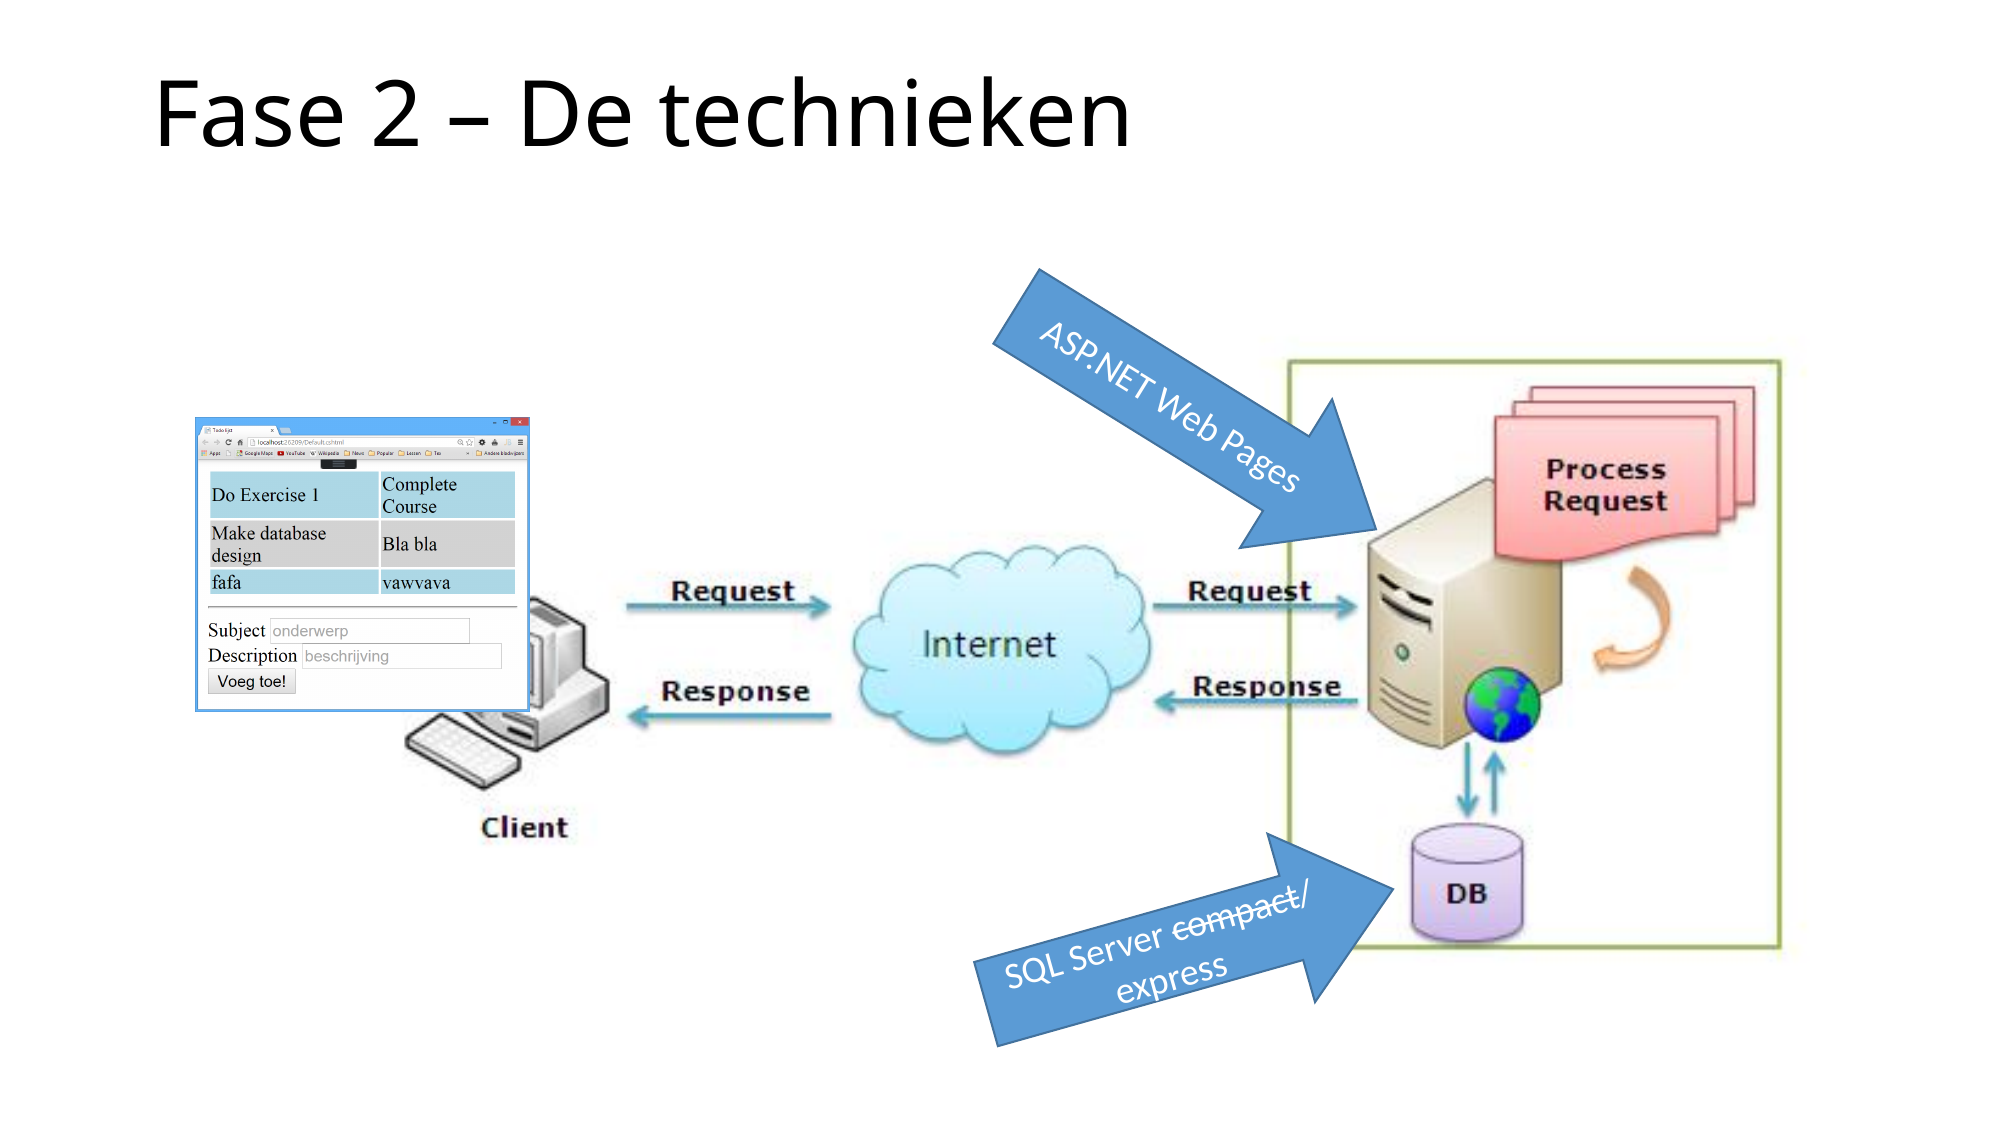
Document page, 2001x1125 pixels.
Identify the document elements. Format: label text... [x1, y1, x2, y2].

text_box SQL Server compact/ express [974, 833, 1394, 1047]
title Fase 2 – De technieken [137, 59, 1863, 278]
picture [195, 299, 1863, 1026]
text_box ASP.NET Web Pages [993, 269, 1376, 548]
